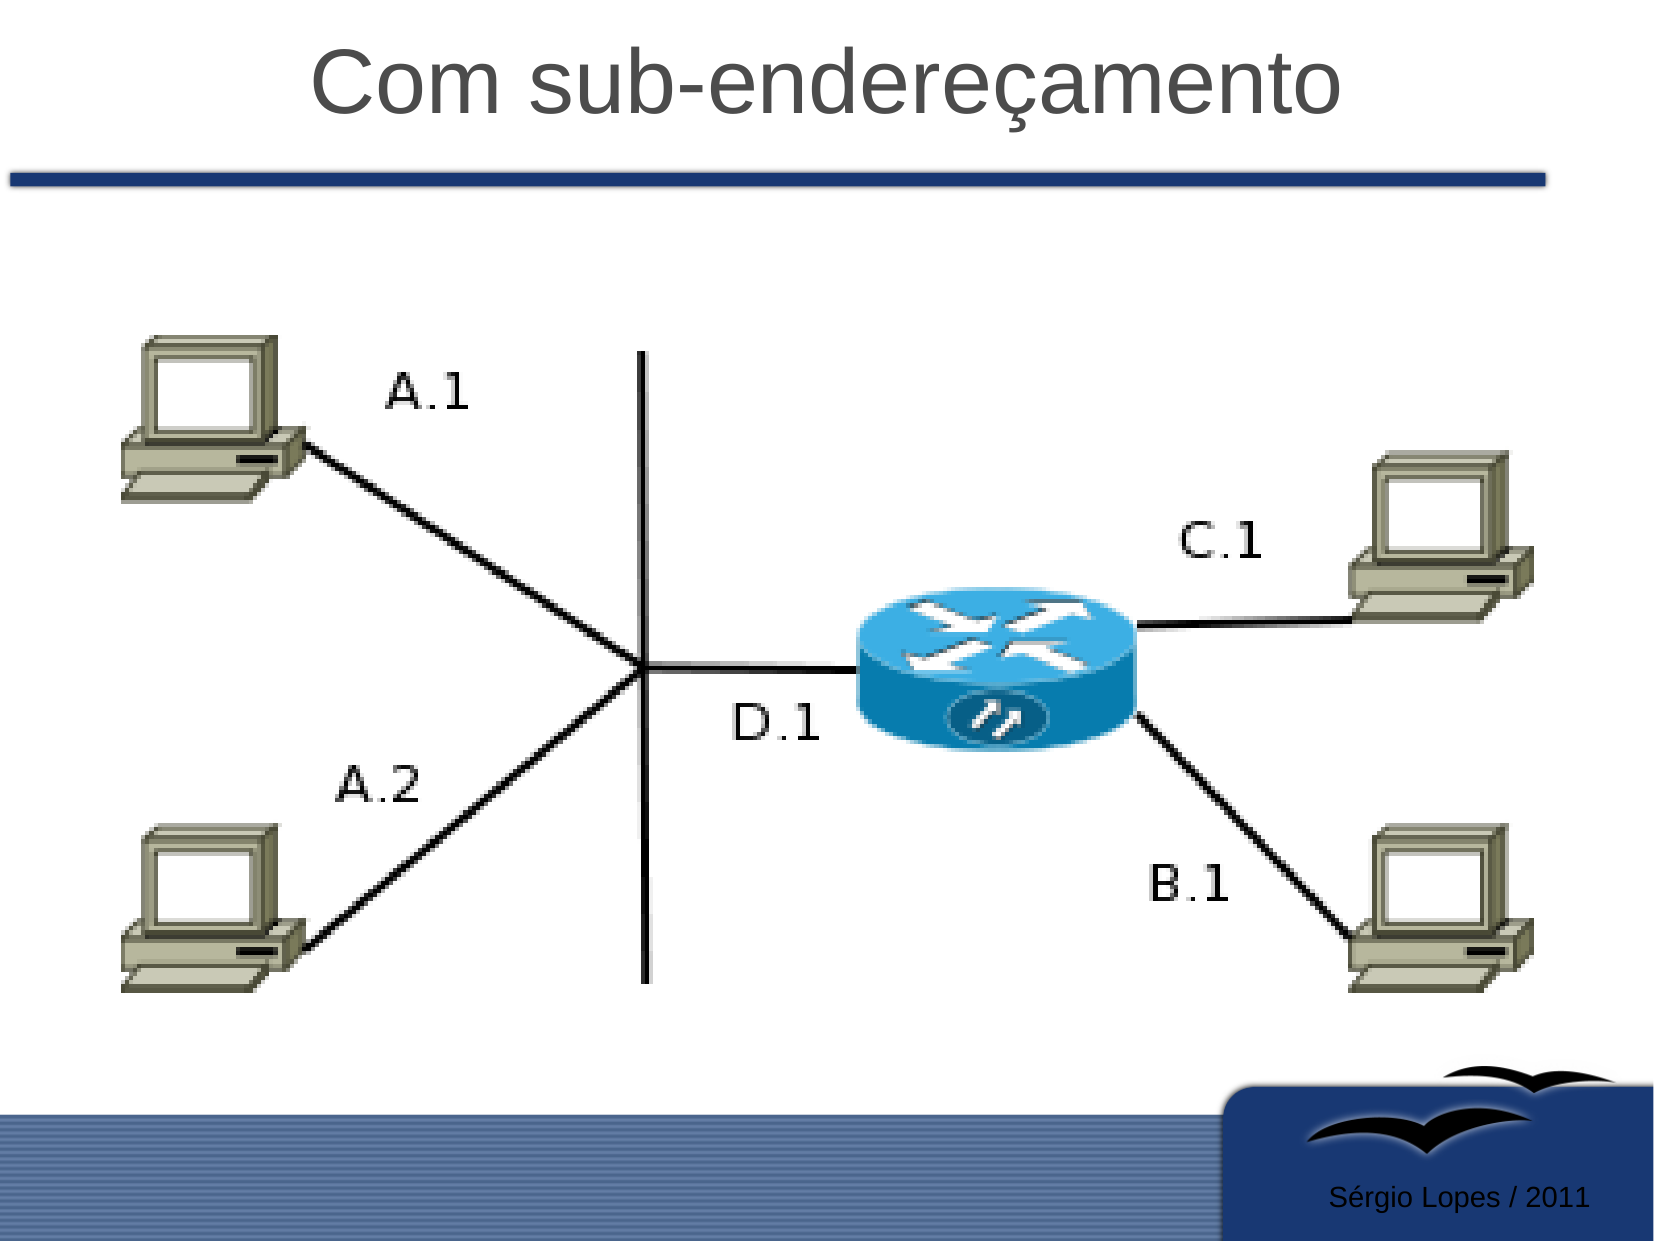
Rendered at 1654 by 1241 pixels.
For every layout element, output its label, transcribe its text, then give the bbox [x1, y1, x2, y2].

picture [0, 0, 1654, 1241]
text_box Sérgio Lopes / 2011 [1328, 1181, 1588, 1214]
title Com sub-endereçamento [121, 0, 1534, 164]
